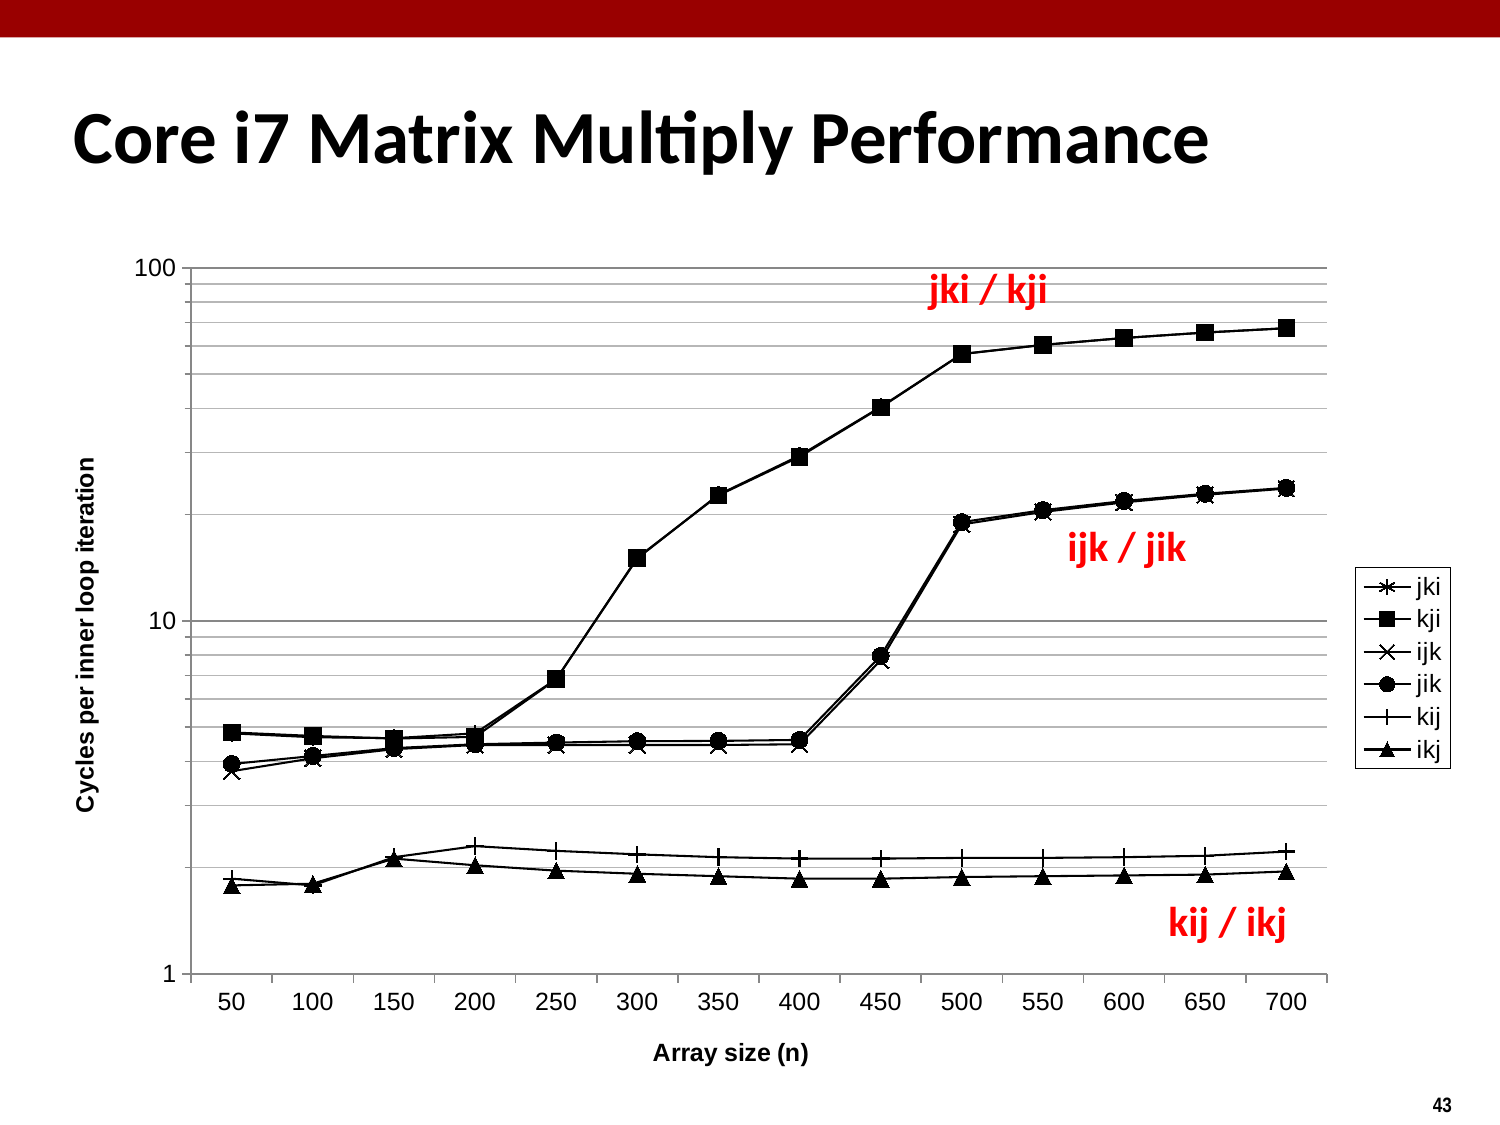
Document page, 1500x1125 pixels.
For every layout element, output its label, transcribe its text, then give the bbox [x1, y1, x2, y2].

title Core i7 Matrix Multiply Performance [58, 71, 1304, 197]
text_box ijk / jik [1052, 512, 1202, 578]
text_box kij / ikj [1153, 887, 1303, 953]
chart [37, 237, 1463, 1099]
text_box jki / kji [914, 254, 1063, 320]
